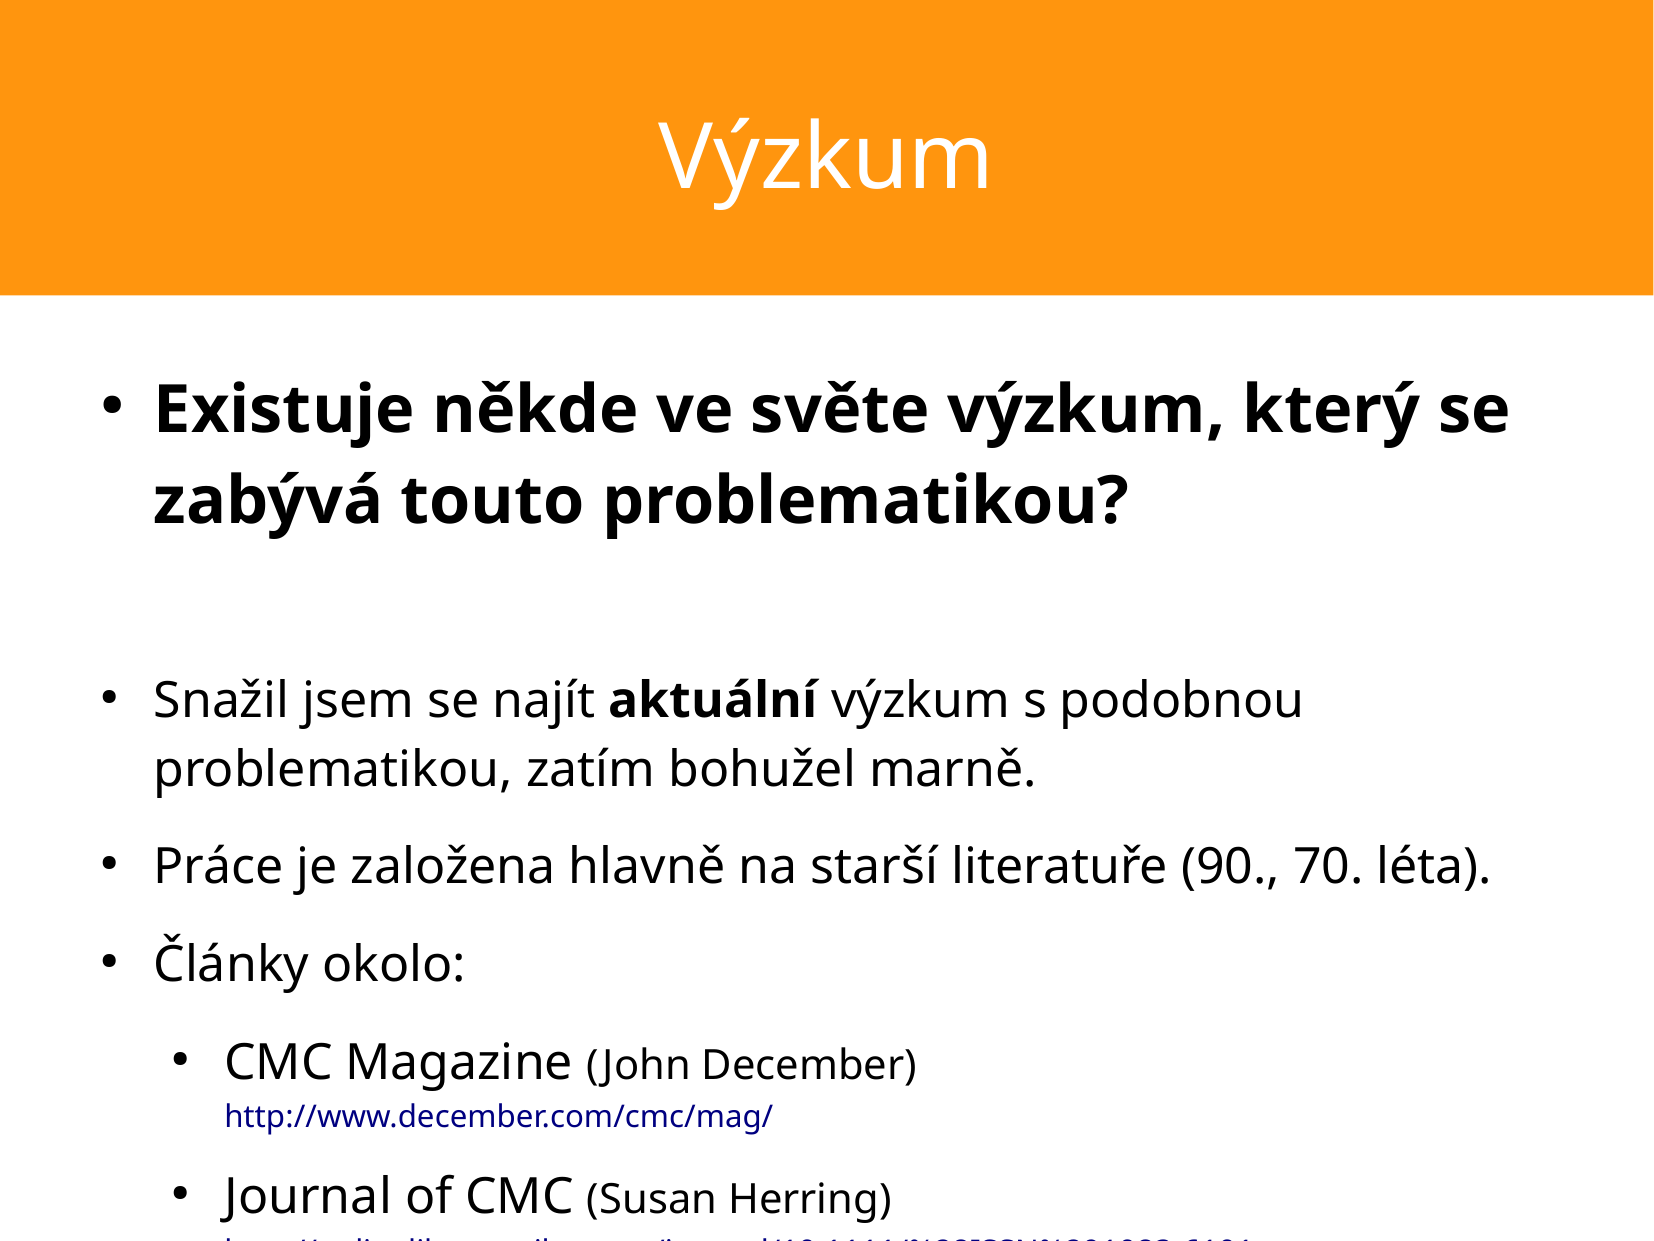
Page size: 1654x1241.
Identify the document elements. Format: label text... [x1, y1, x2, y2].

title Výzkum [82, 49, 1571, 257]
list Existuje někde ve světe výzkum, který se zabývá touto problematikou? Snažil jsem se najít aktuální výzkum s podobnou problematikou, zatím bohužel marně. Práce je založena hlavně na starší literatuře (90., 70. léta). Články okolo: CMC Magazine (John December) http://www.december.com/cmc/mag/ Journal of CMC (Susan Herring) http://onlinelibrary.wiley.com/journal/10.1111/%28ISSN%291083-6101 [82, 361, 1571, 1175]
text_box [0, 0, 1654, 296]
